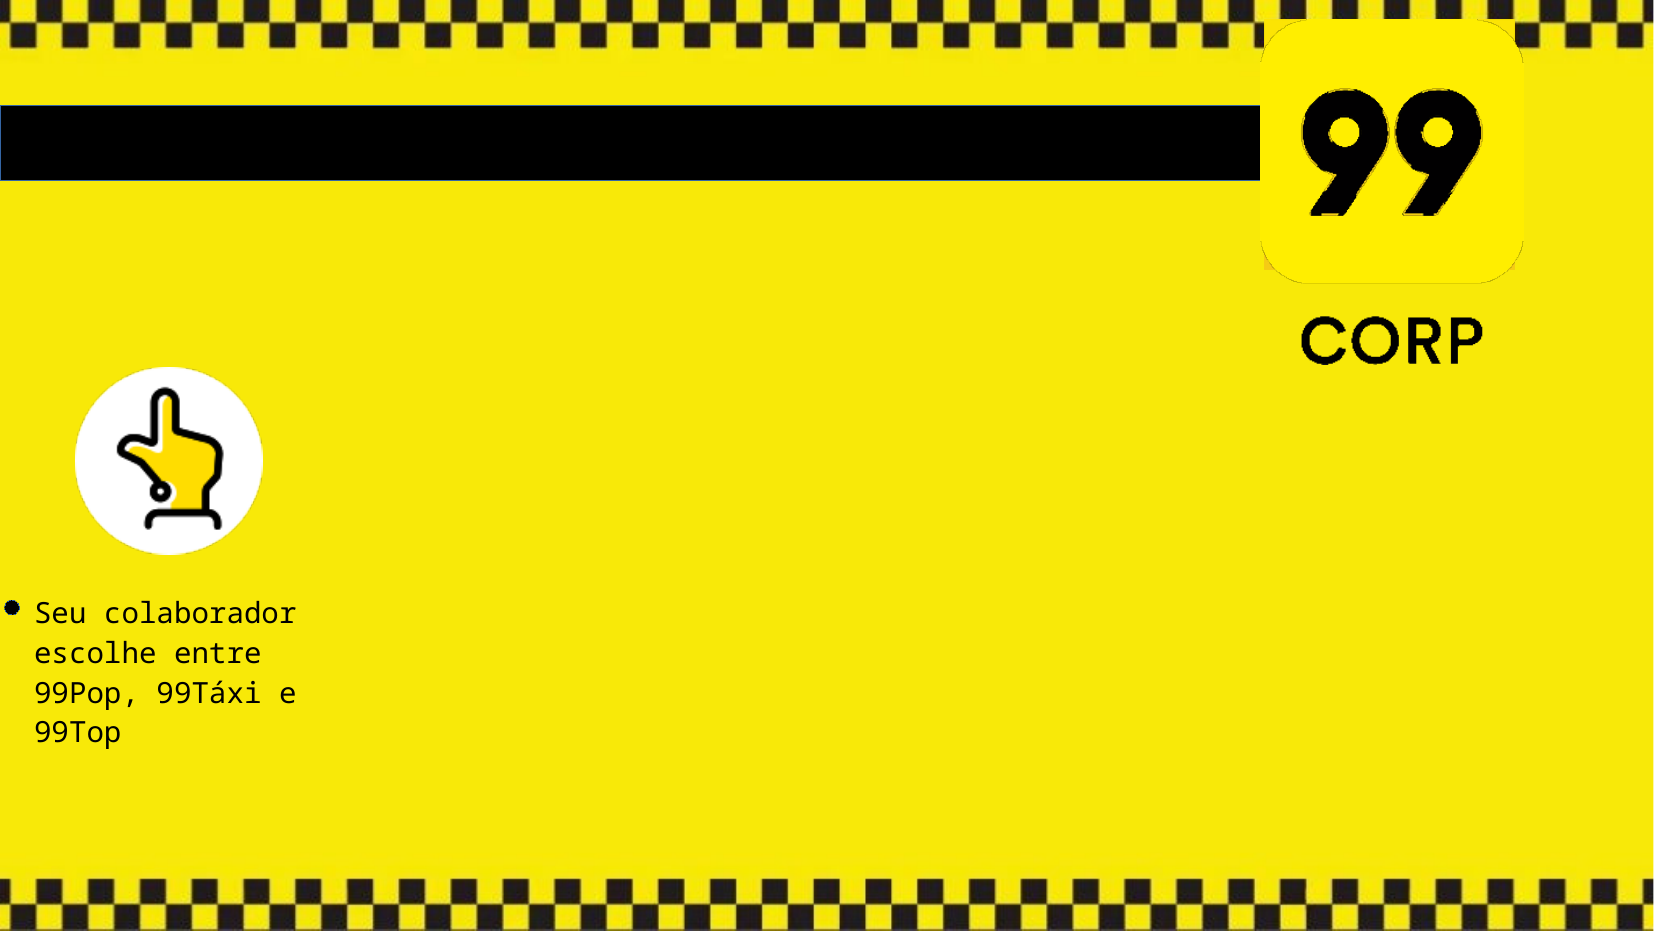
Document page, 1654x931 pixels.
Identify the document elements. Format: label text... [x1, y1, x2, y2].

text_box Seu colaborador escolhe entre 99Pop, 99Táxi e 99Top [19, 585, 316, 747]
picture [0, 0, 1654, 931]
text_box [0, 105, 1260, 181]
text_box [4, 600, 20, 616]
